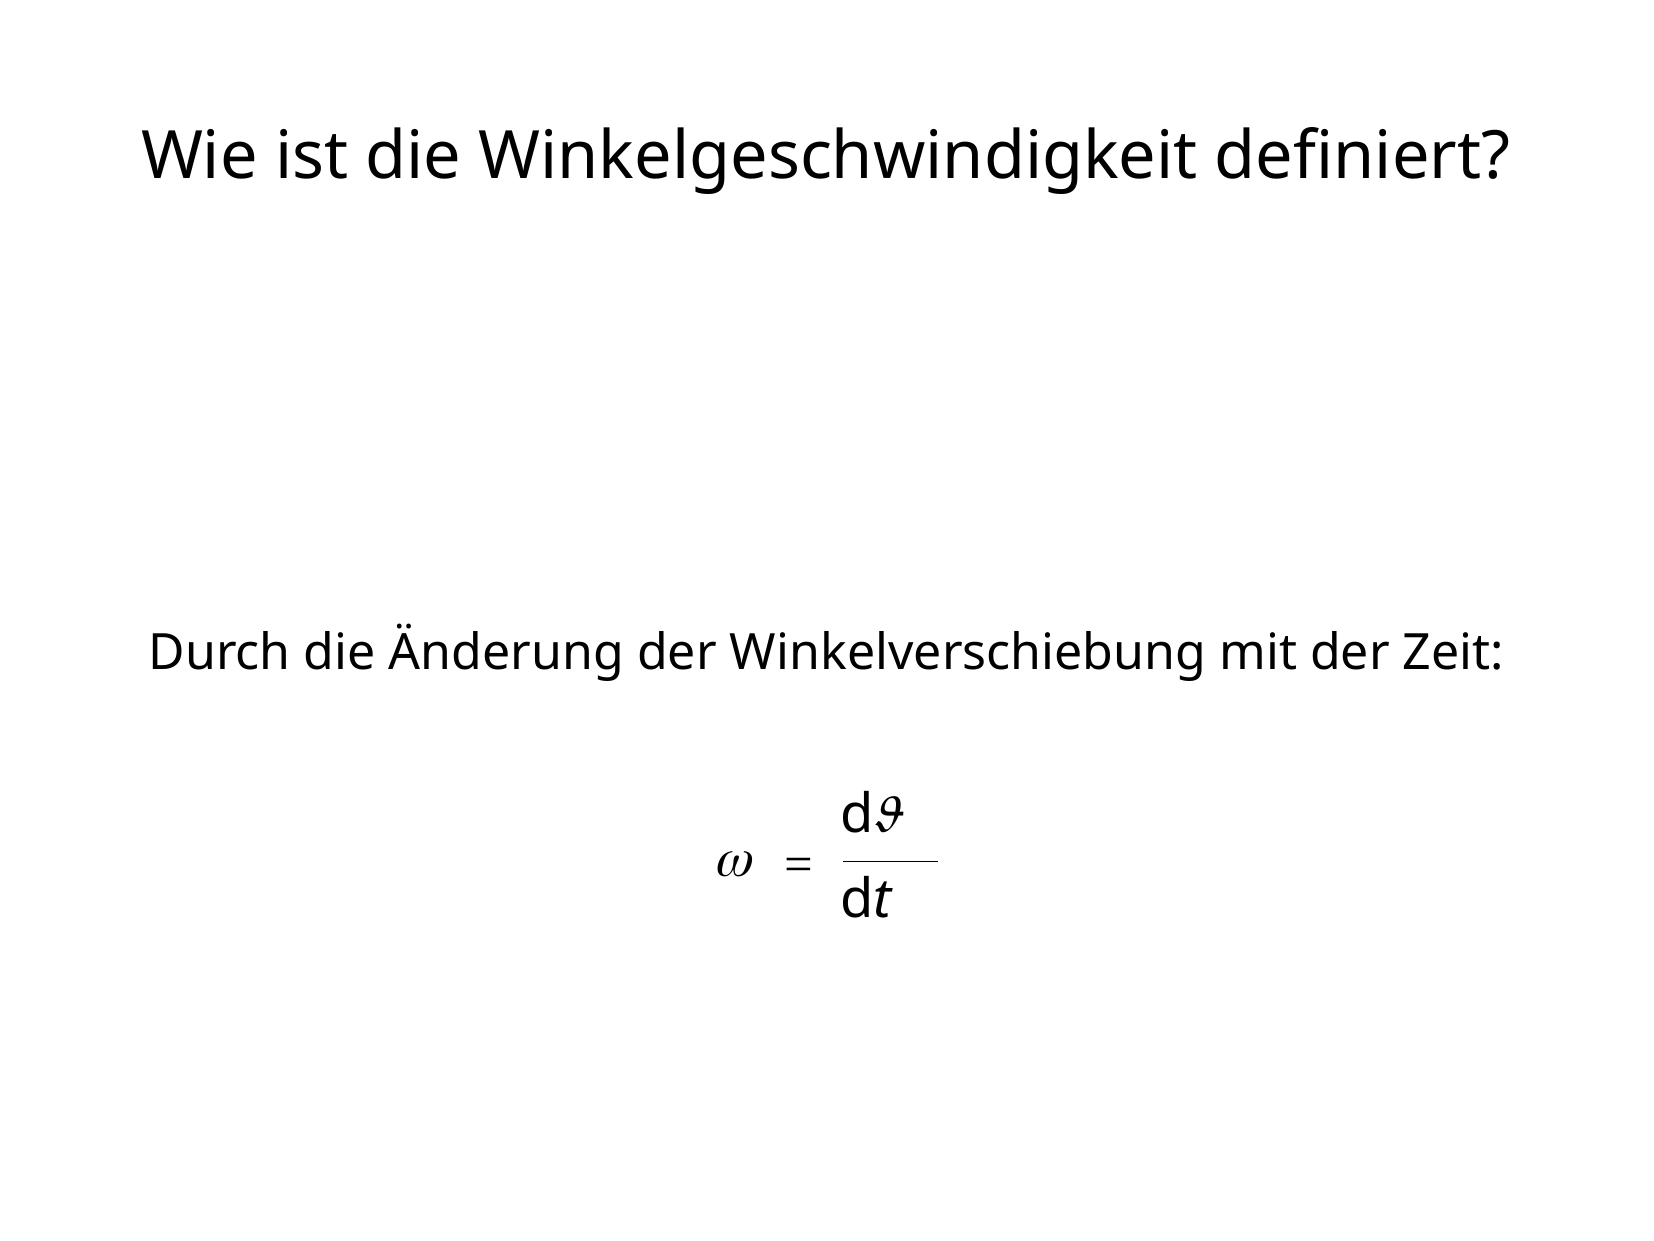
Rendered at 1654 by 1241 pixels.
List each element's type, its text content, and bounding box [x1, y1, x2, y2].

title Wie ist die Winkelgeschwindigkeit definiert? [82, 49, 1571, 257]
chart [707, 781, 946, 932]
subtitle Durch die Änderung der Winkelverschiebung mit der Zeit: [82, 290, 1571, 1010]
